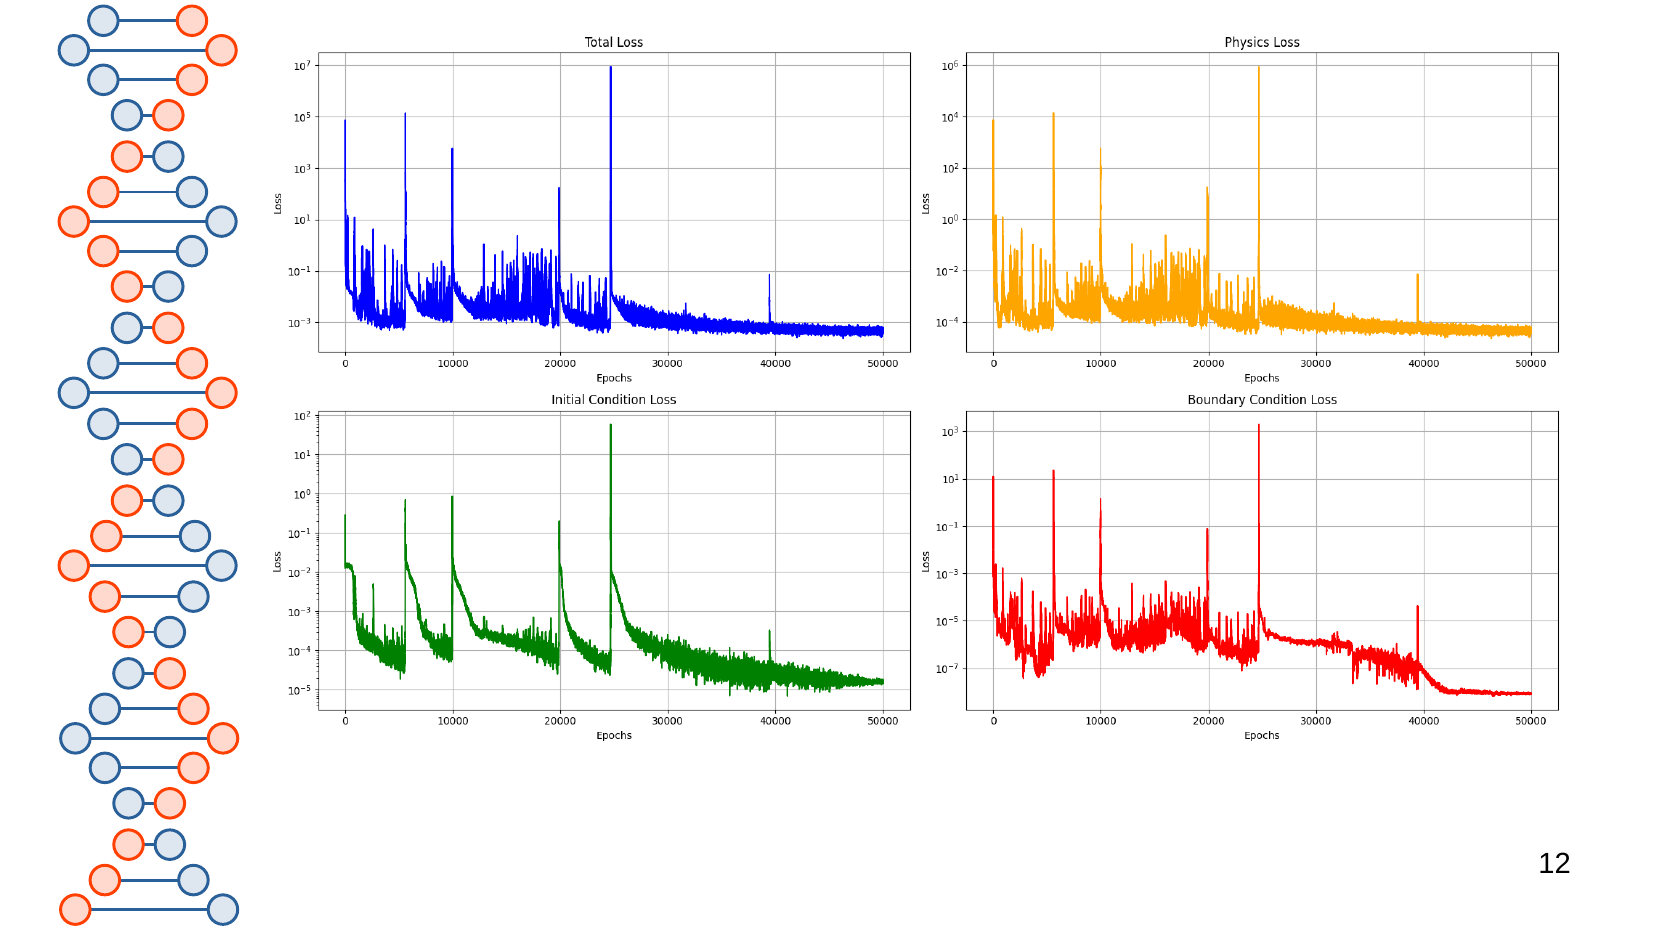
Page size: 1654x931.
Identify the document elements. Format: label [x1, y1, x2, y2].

picture [265, 29, 1565, 749]
